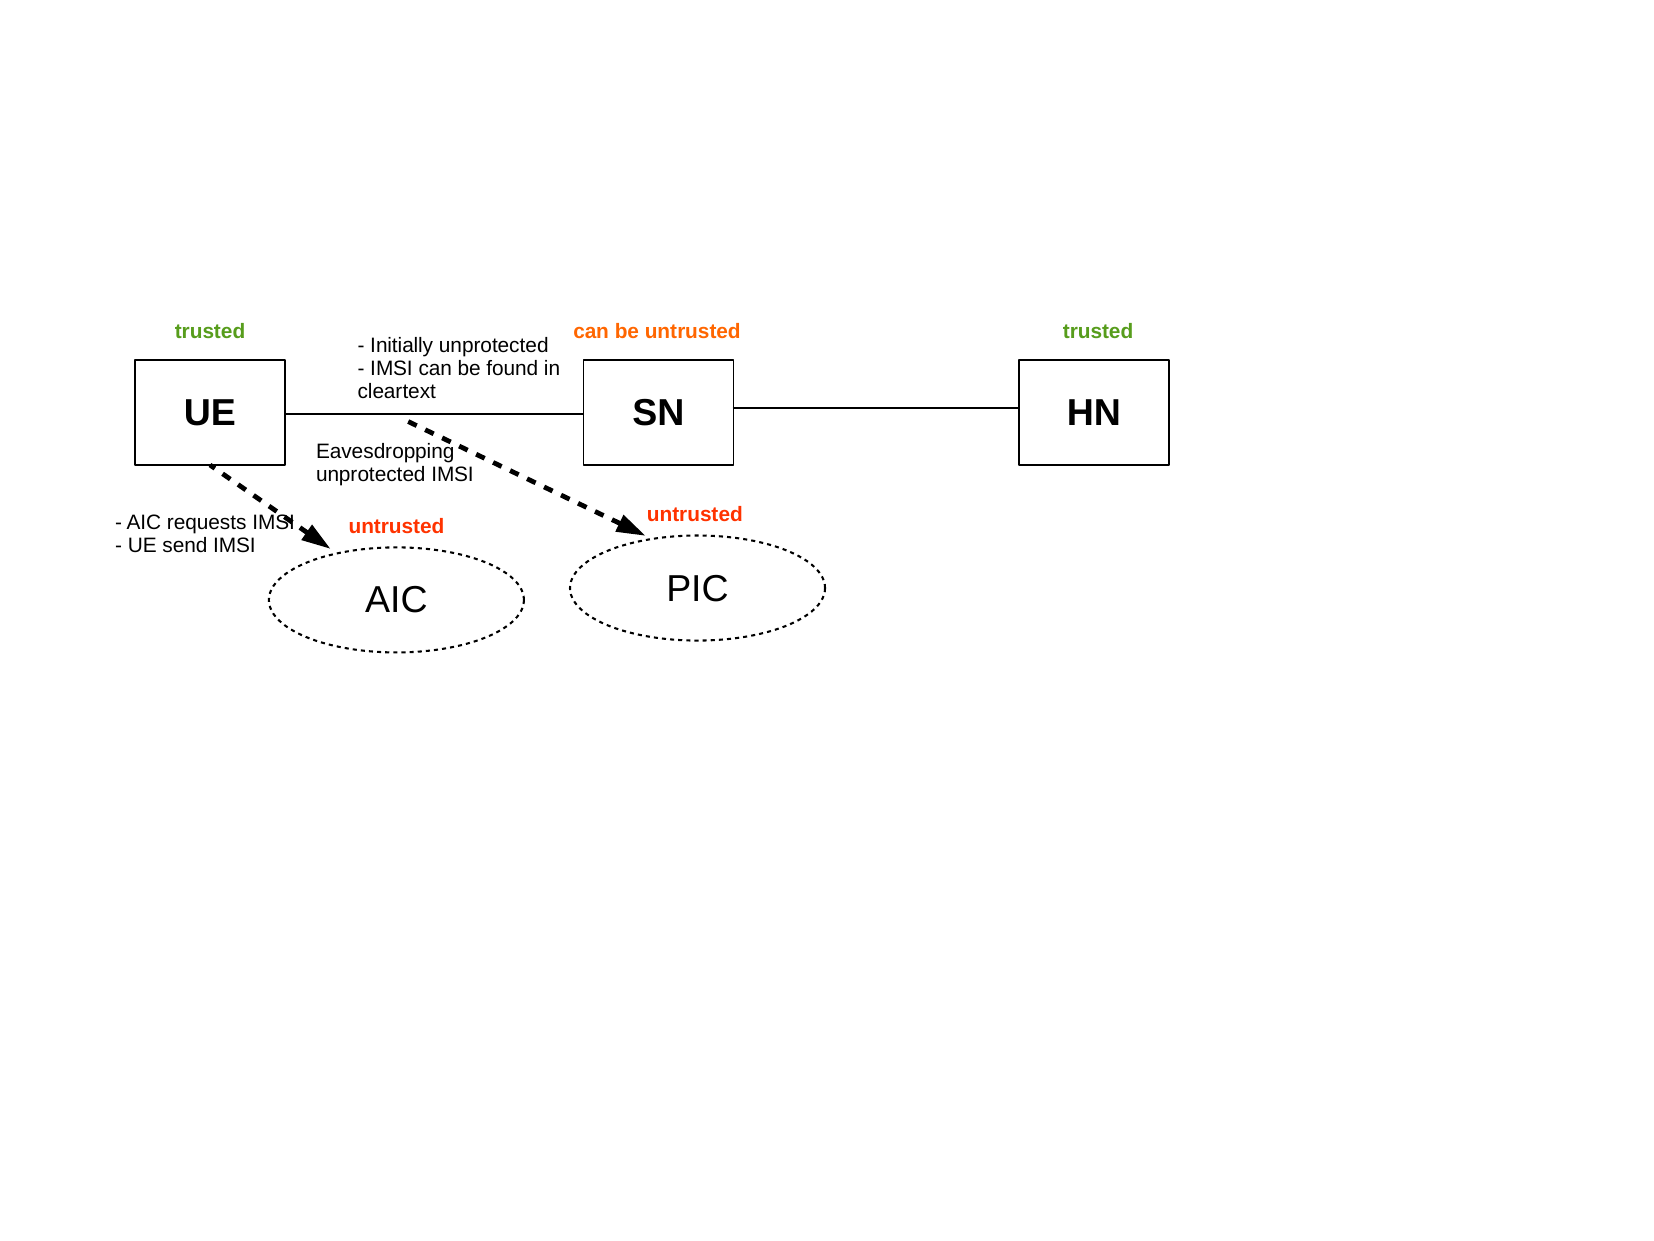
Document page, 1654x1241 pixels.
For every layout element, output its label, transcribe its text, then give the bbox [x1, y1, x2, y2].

text_box UE [135, 360, 286, 466]
text_box SN [583, 360, 734, 466]
text_box - Initially unprotected - IMSI can be found in cleartext [306, 308, 502, 429]
text_box HN [1018, 360, 1169, 466]
text_box can be untrusted [589, 308, 725, 354]
text_box trusted [1030, 308, 1166, 354]
text_box untrusted [619, 491, 771, 537]
text_box AIC [268, 547, 524, 653]
text_box PIC [570, 535, 826, 641]
text_box Eavesdropping unprotected IMSI [300, 403, 496, 524]
text_box - AIC requests IMSI - UE send IMSI [64, 473, 260, 594]
text_box untrusted [323, 524, 470, 549]
text_box trusted [135, 308, 286, 354]
